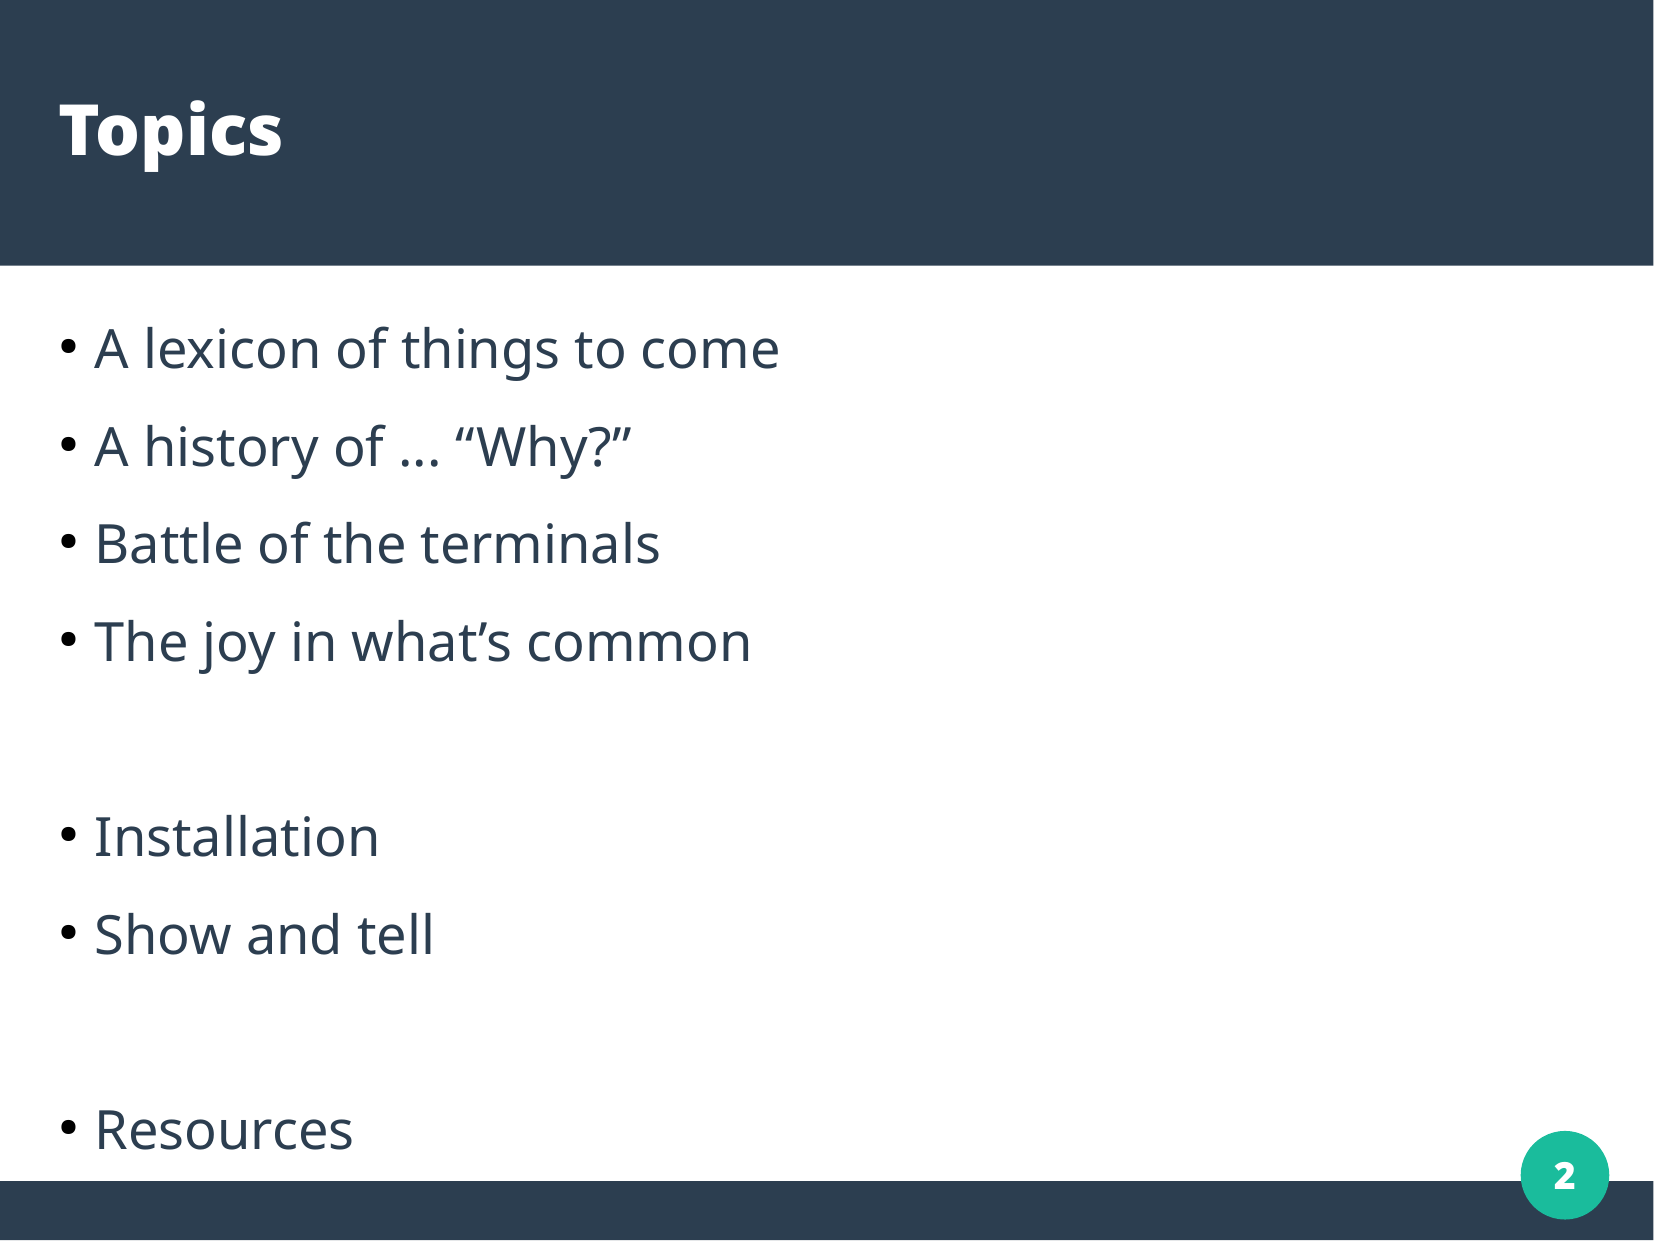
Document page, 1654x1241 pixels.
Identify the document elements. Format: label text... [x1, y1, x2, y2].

subtitle A lexicon of things to come A history of ... “Why?” Battle of the terminals The joy in what’s common Installation Show and tell Resources [59, 324, 1595, 1152]
title Topics [59, 49, 1595, 207]
